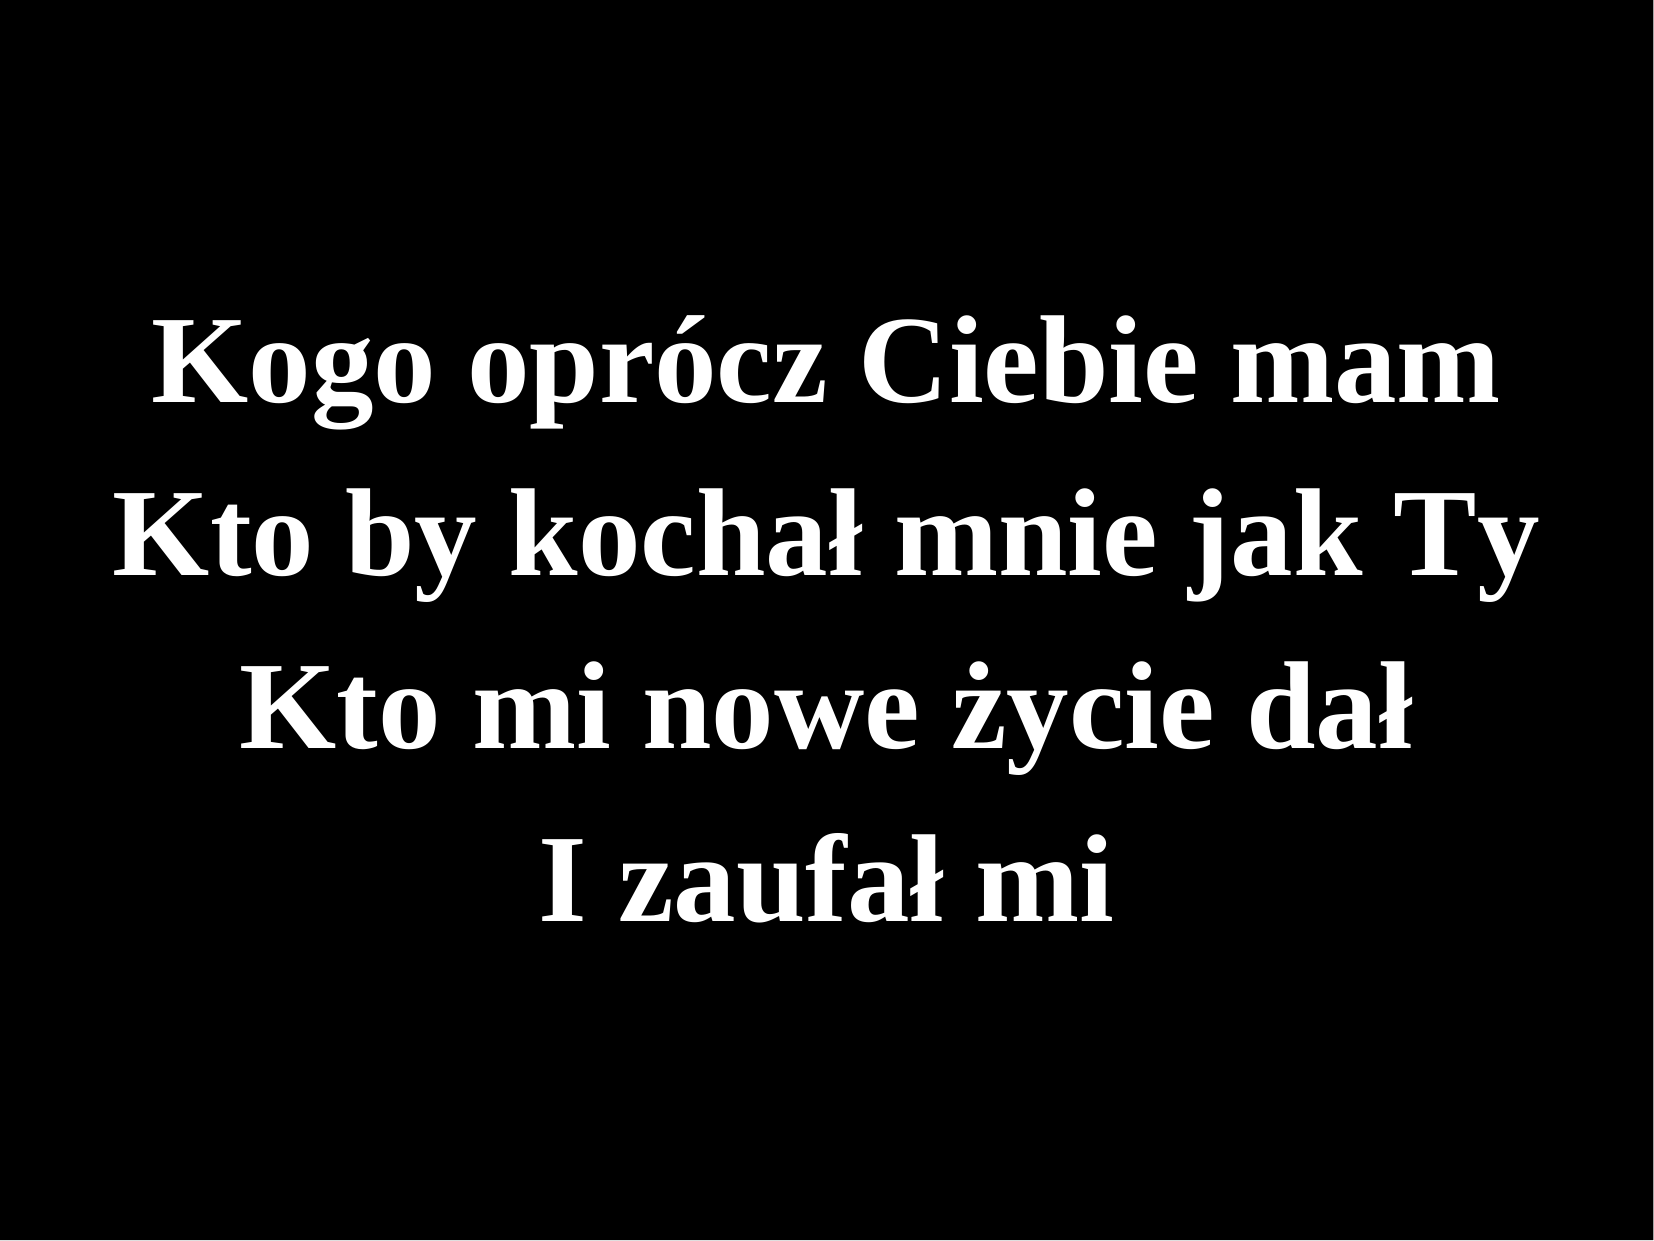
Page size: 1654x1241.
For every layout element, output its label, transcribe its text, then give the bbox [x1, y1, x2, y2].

title Kogo oprócz Ciebie mam ppp Kto by kochał mnie jak Ty ppp Kto mi nowe życie dał ppp I zaufał mi [0, 0, 1654, 1241]
